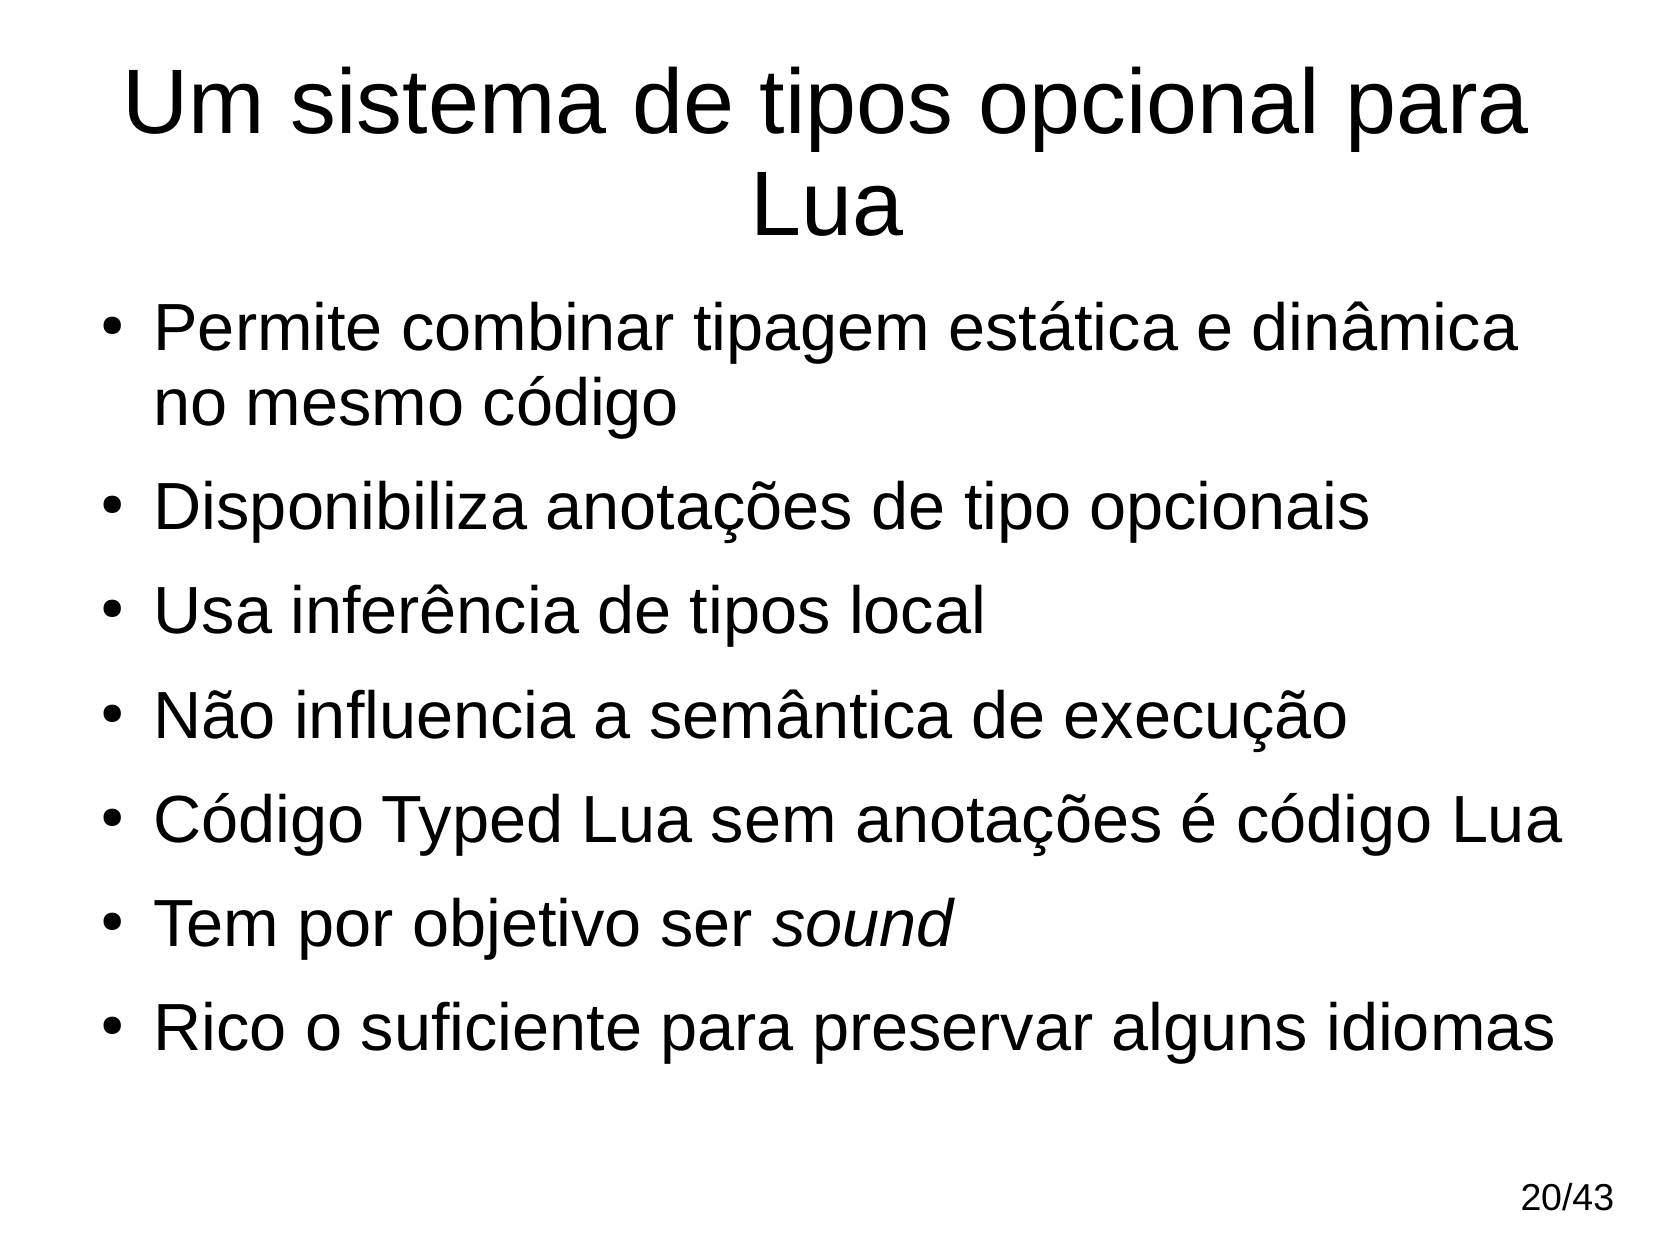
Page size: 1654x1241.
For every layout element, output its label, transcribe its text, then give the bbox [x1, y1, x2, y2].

title Um sistema de tipos opcional para Lua [82, 49, 1571, 257]
text_box 20/43 [1495, 1168, 1630, 1239]
list Permite combinar tipagem estática e dinâmica no mesmo código Disponibiliza anotações de tipo opcionais Usa inferência de tipos local Não influencia a semântica de execução Código Typed Lua sem anotações é código Lua Tem por objetivo ser sound Rico o suficiente para preservar alguns idiomas [82, 290, 1571, 1109]
